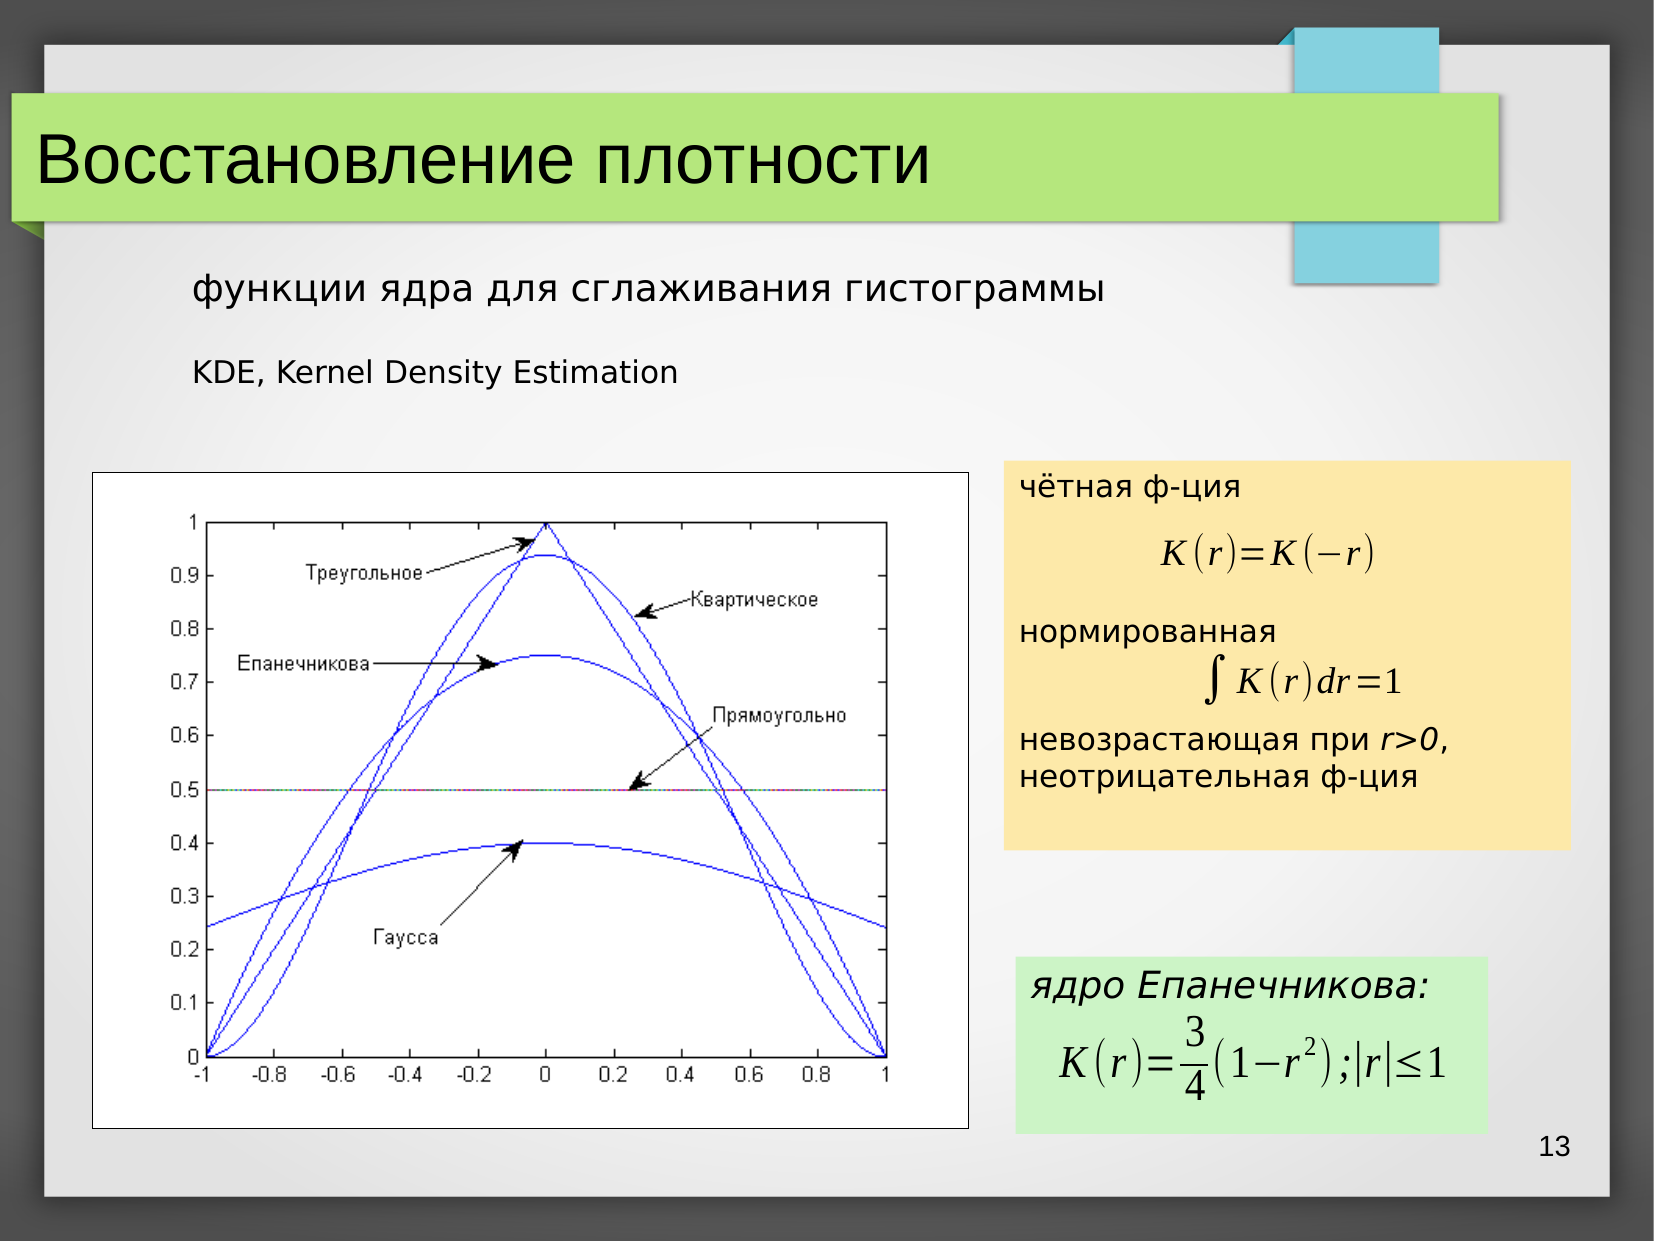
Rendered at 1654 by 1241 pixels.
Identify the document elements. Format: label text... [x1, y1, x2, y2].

picture [0, 0, 1654, 1241]
chart [1192, 652, 1409, 709]
chart [1051, 1015, 1453, 1114]
text_box ядро Епанечникова: [1015, 956, 1489, 1134]
text_box функции ядра для сглаживания гистограммы KDE, Kernel Density Estimation [177, 259, 1146, 414]
text_box чётная ф-ция нормированная невозрастающая при r>0, неотрицательная ф-ция [1003, 460, 1571, 851]
title Восстановление плотности [35, 118, 1489, 200]
chart [1153, 531, 1382, 577]
